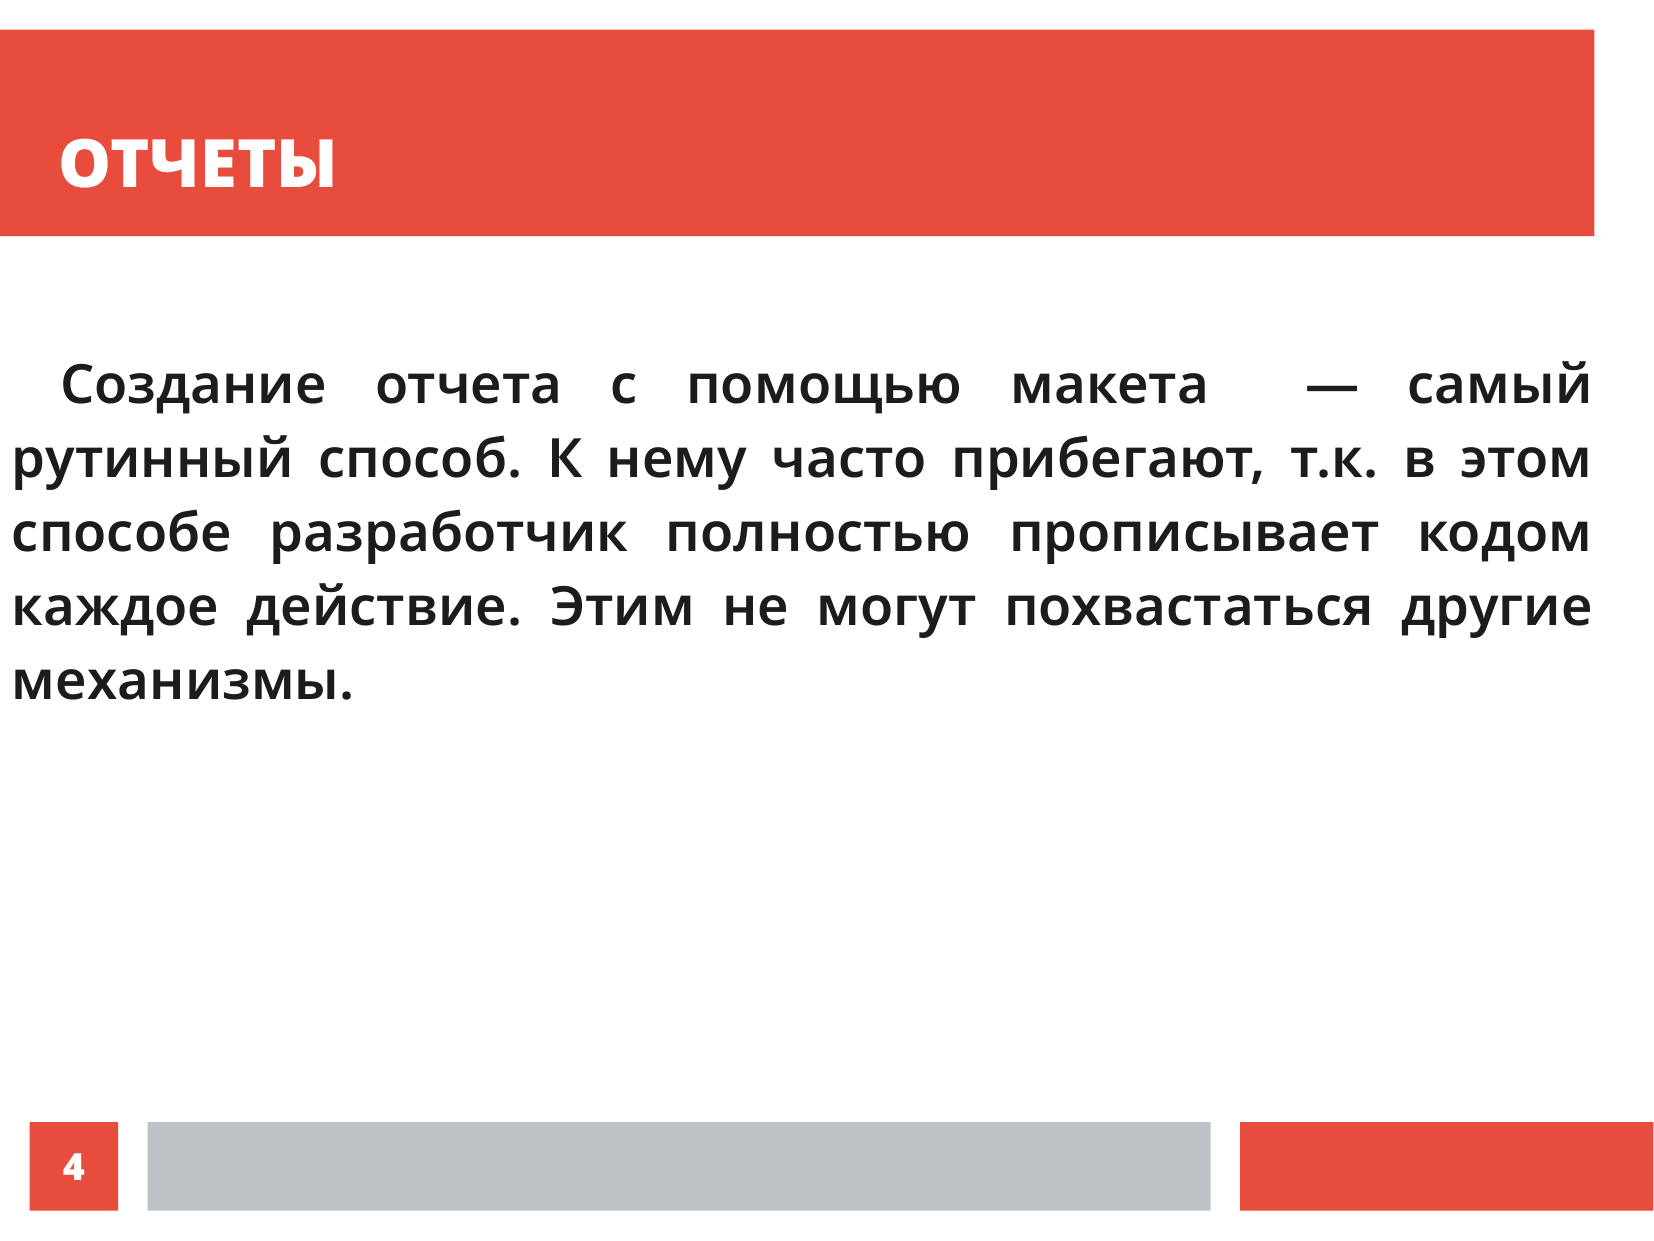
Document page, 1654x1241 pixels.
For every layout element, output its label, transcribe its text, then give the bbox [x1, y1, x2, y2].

title ОТЧЕТЫ [59, 59, 1595, 207]
list Создание отчета с помощью макета — самый рутинный способ. К нему часто прибегают, т.к. в этом способе разработчик полностью прописывает кодом каждое действие. Этим не могут похвастаться другие механизмы. [11, 248, 1595, 1111]
